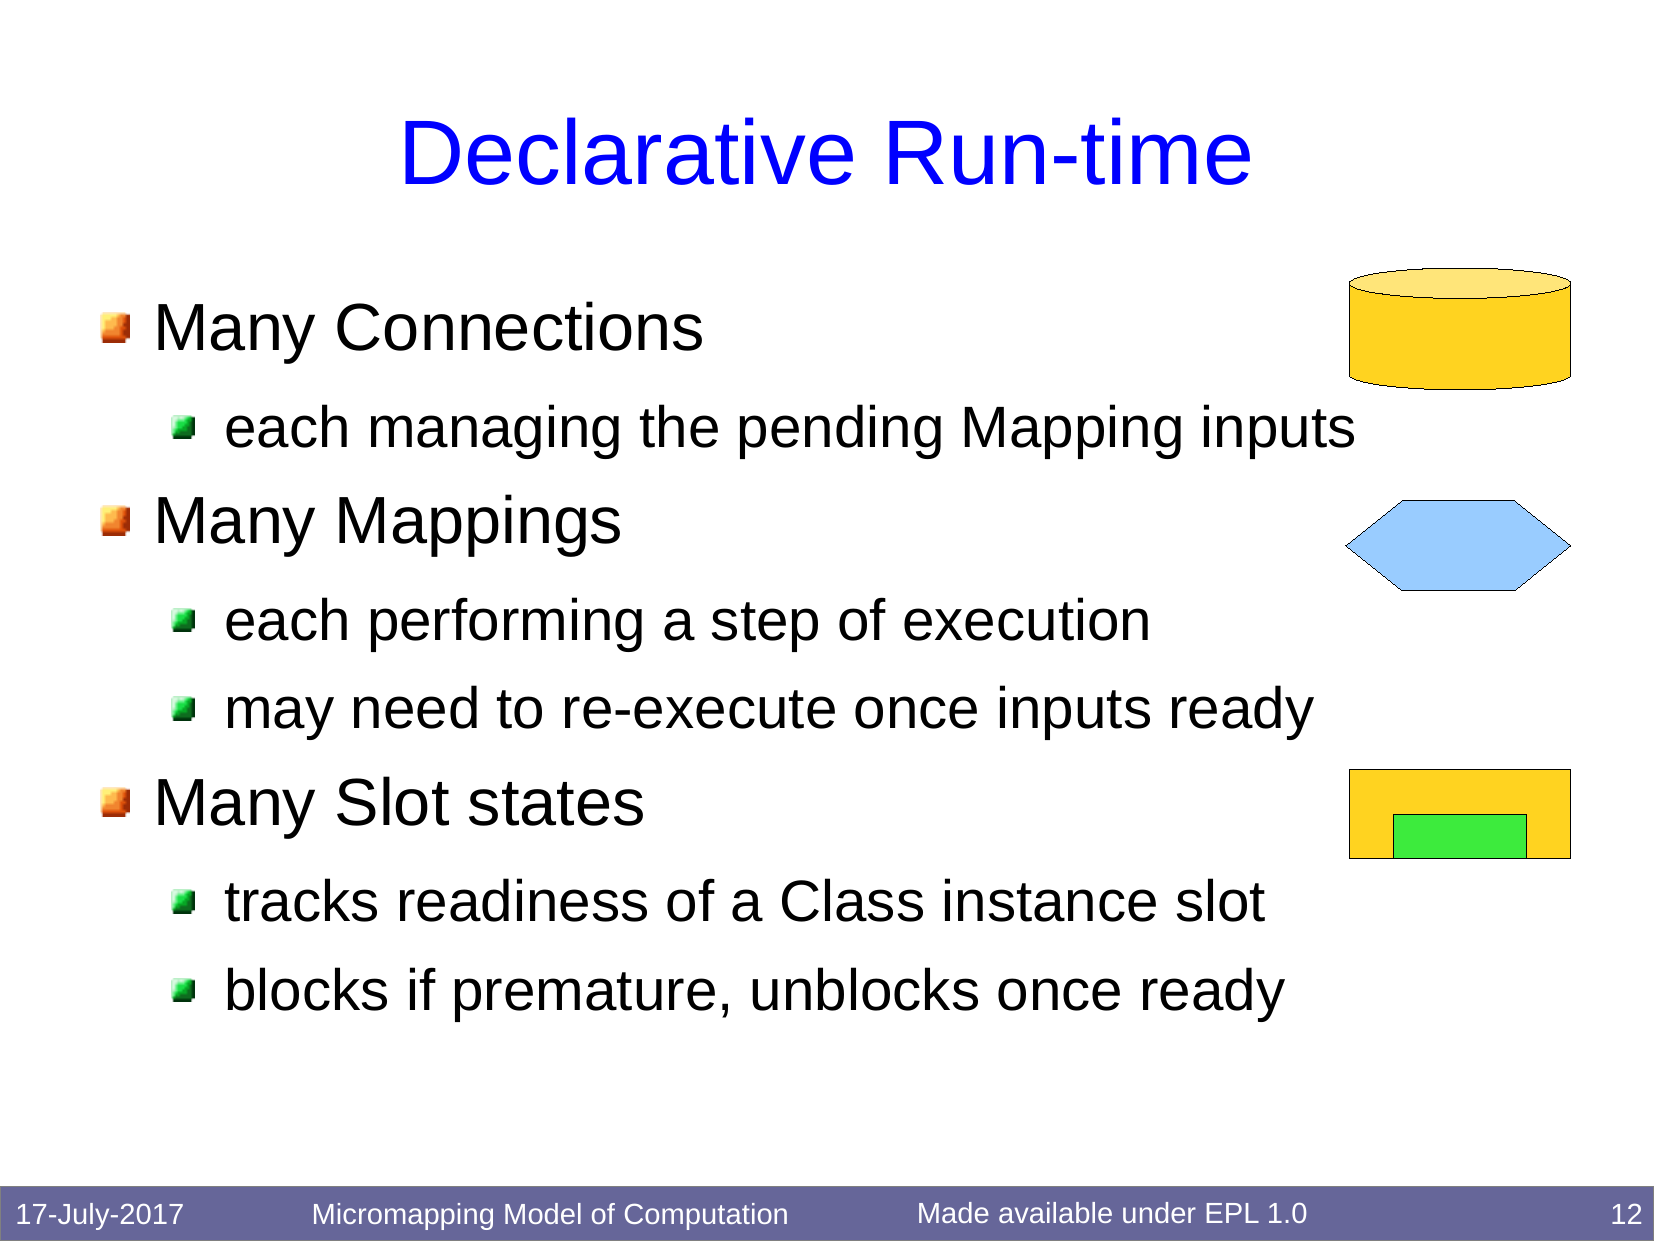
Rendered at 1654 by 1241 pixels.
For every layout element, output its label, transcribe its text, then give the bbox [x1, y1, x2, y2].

title Declarative Run-time [82, 49, 1571, 257]
list Many Connections each managing the pending Mapping inputs Many Mappings each performing a step of execution may need to re-execute once inputs ready Many Slot states tracks readiness of a Class instance slot blocks if premature, unblocks once ready [82, 290, 1571, 1109]
text_box [1349, 769, 1571, 859]
text_box [1349, 285, 1571, 390]
text_box [1345, 500, 1571, 591]
